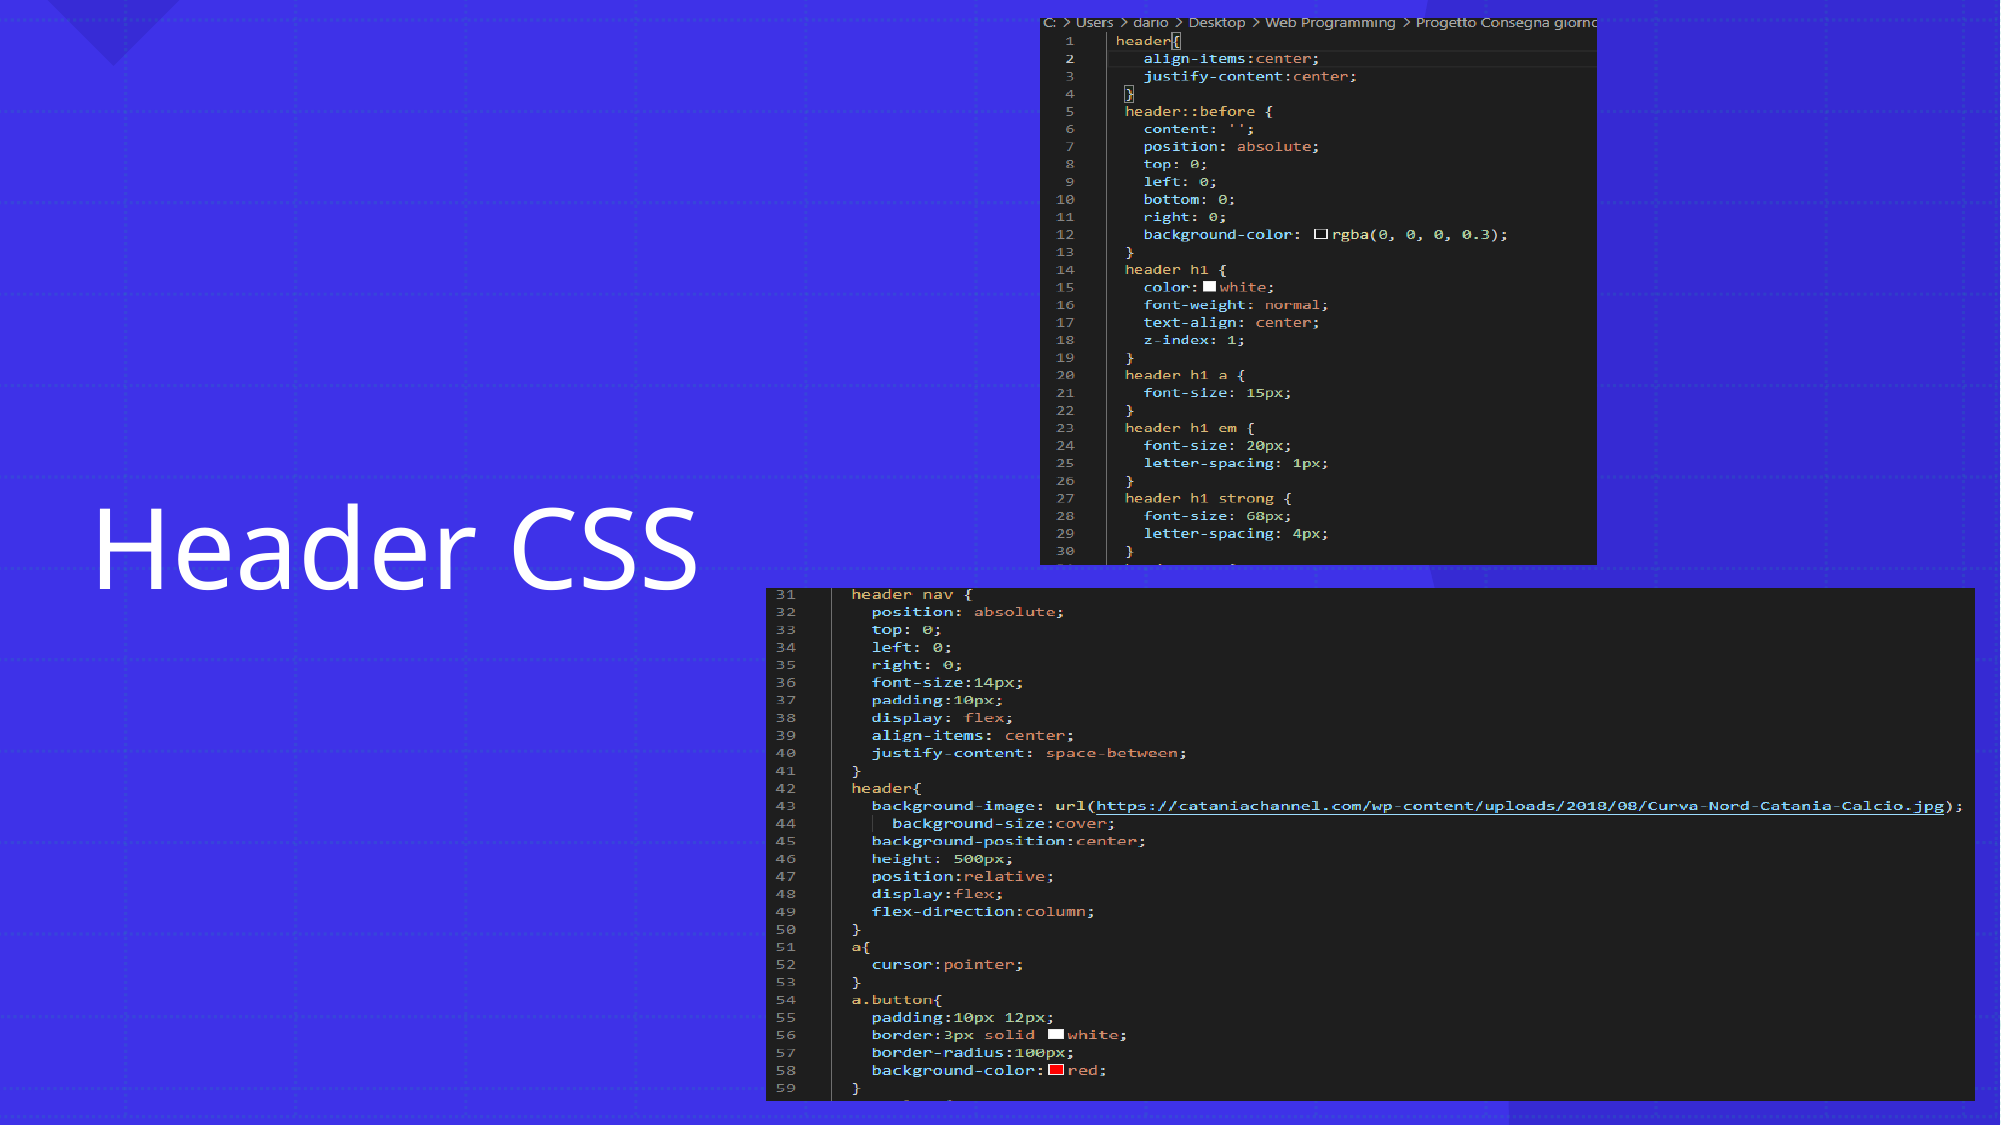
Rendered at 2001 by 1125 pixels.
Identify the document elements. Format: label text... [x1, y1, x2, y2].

picture [766, 588, 1975, 1101]
title Header CSS [74, 484, 963, 851]
picture [1040, 18, 1597, 565]
text_box [0, 0, 2000, 1125]
